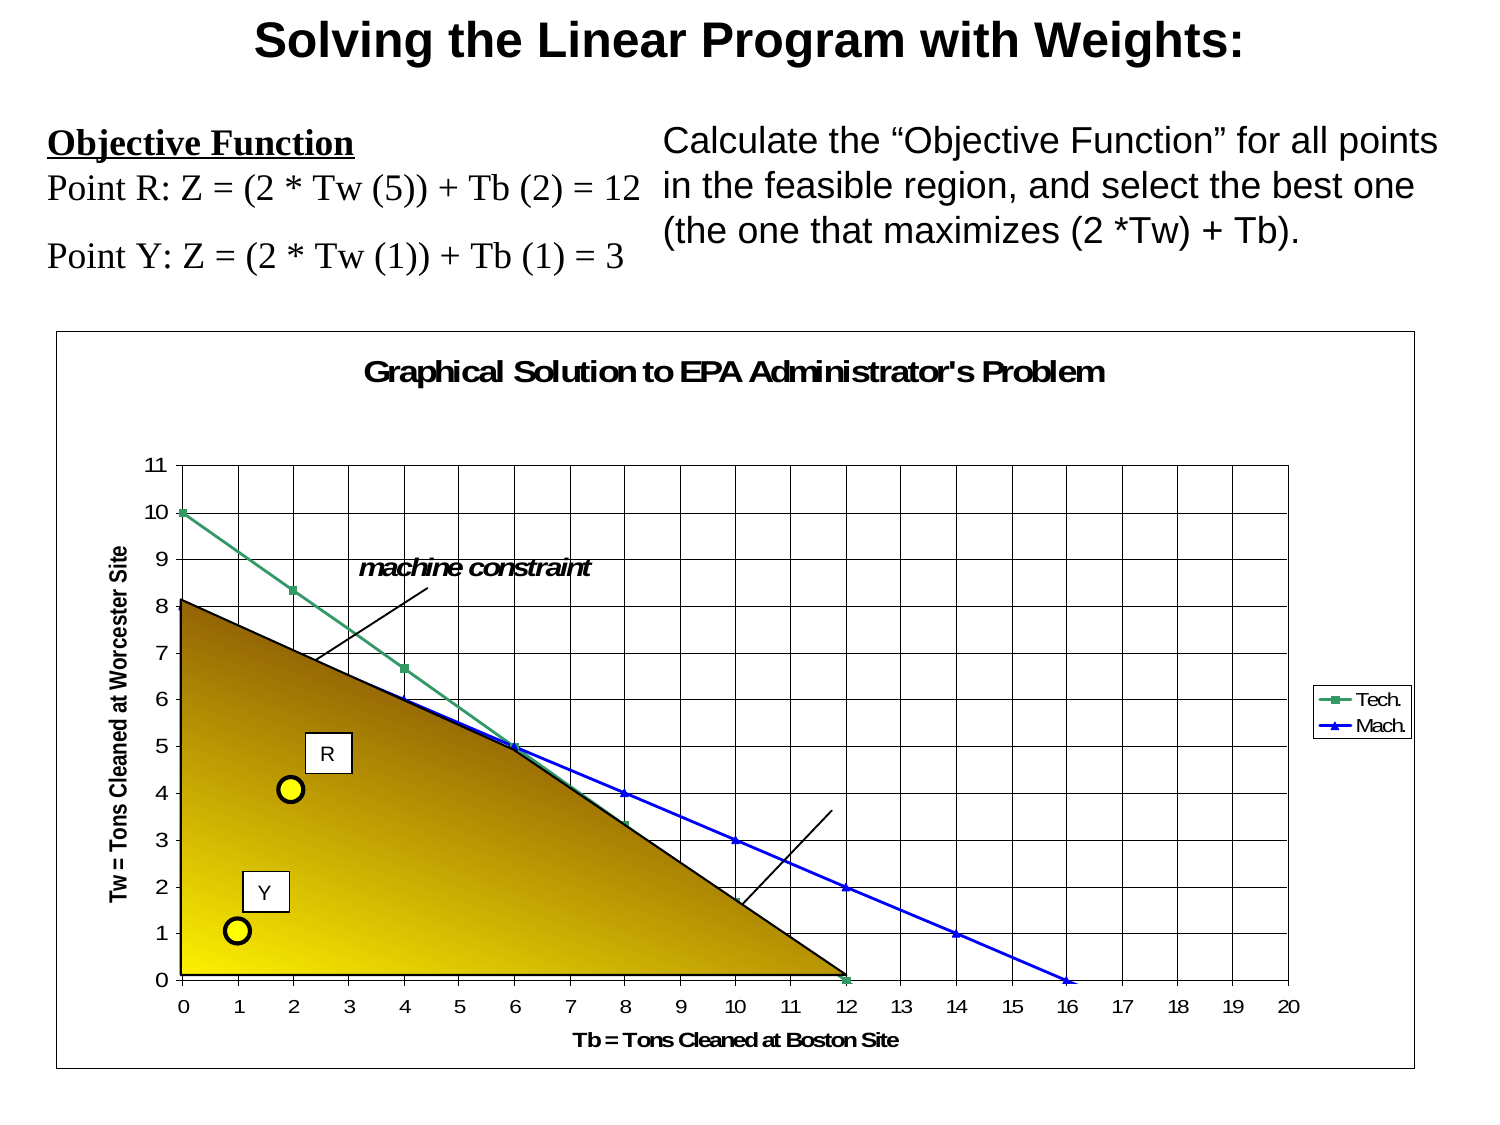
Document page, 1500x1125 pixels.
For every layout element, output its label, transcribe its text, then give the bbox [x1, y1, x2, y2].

text_box Calculate the “Objective Function” for all points in the feasible region, and select the best one (the one that maximizes (2 *Tw) + Tb). [647, 108, 1479, 259]
text_box Y [242, 871, 290, 913]
text_box Objective Function Point R: Z = (2 * Tw (5)) + Tb (2) = 12 Point Y: Z = (2 * Tw (1)) + Tb (1) = 3 [32, 109, 783, 353]
text_box R [305, 733, 353, 774]
text_box Solving the Linear Program with Weights: [125, 0, 1376, 76]
text_box [180, 599, 847, 976]
chart [49, 324, 1422, 1075]
